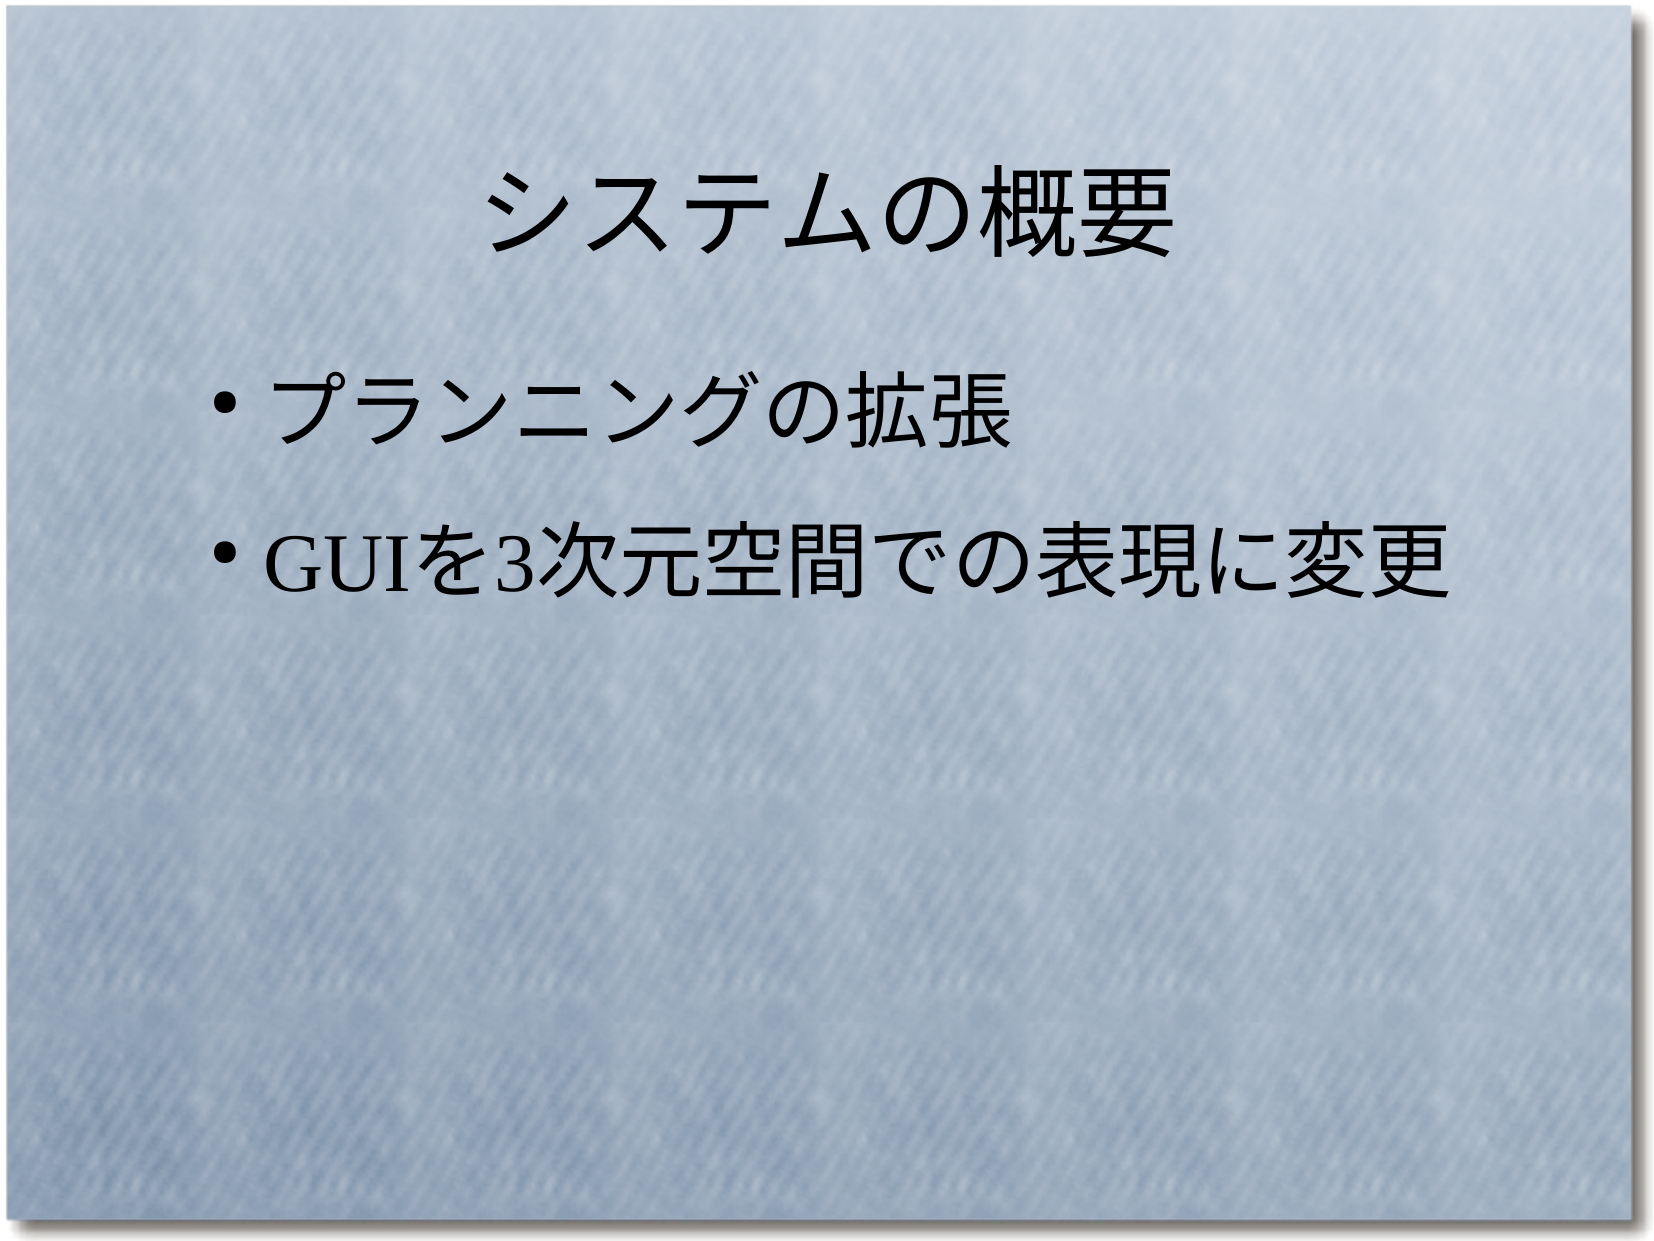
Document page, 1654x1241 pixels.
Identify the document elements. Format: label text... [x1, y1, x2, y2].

list プランニングの拡張 GUIを3次元空間での表現に変更 [121, 344, 1534, 1065]
picture [0, 0, 1654, 1241]
title システムの概要 [121, 83, 1534, 330]
